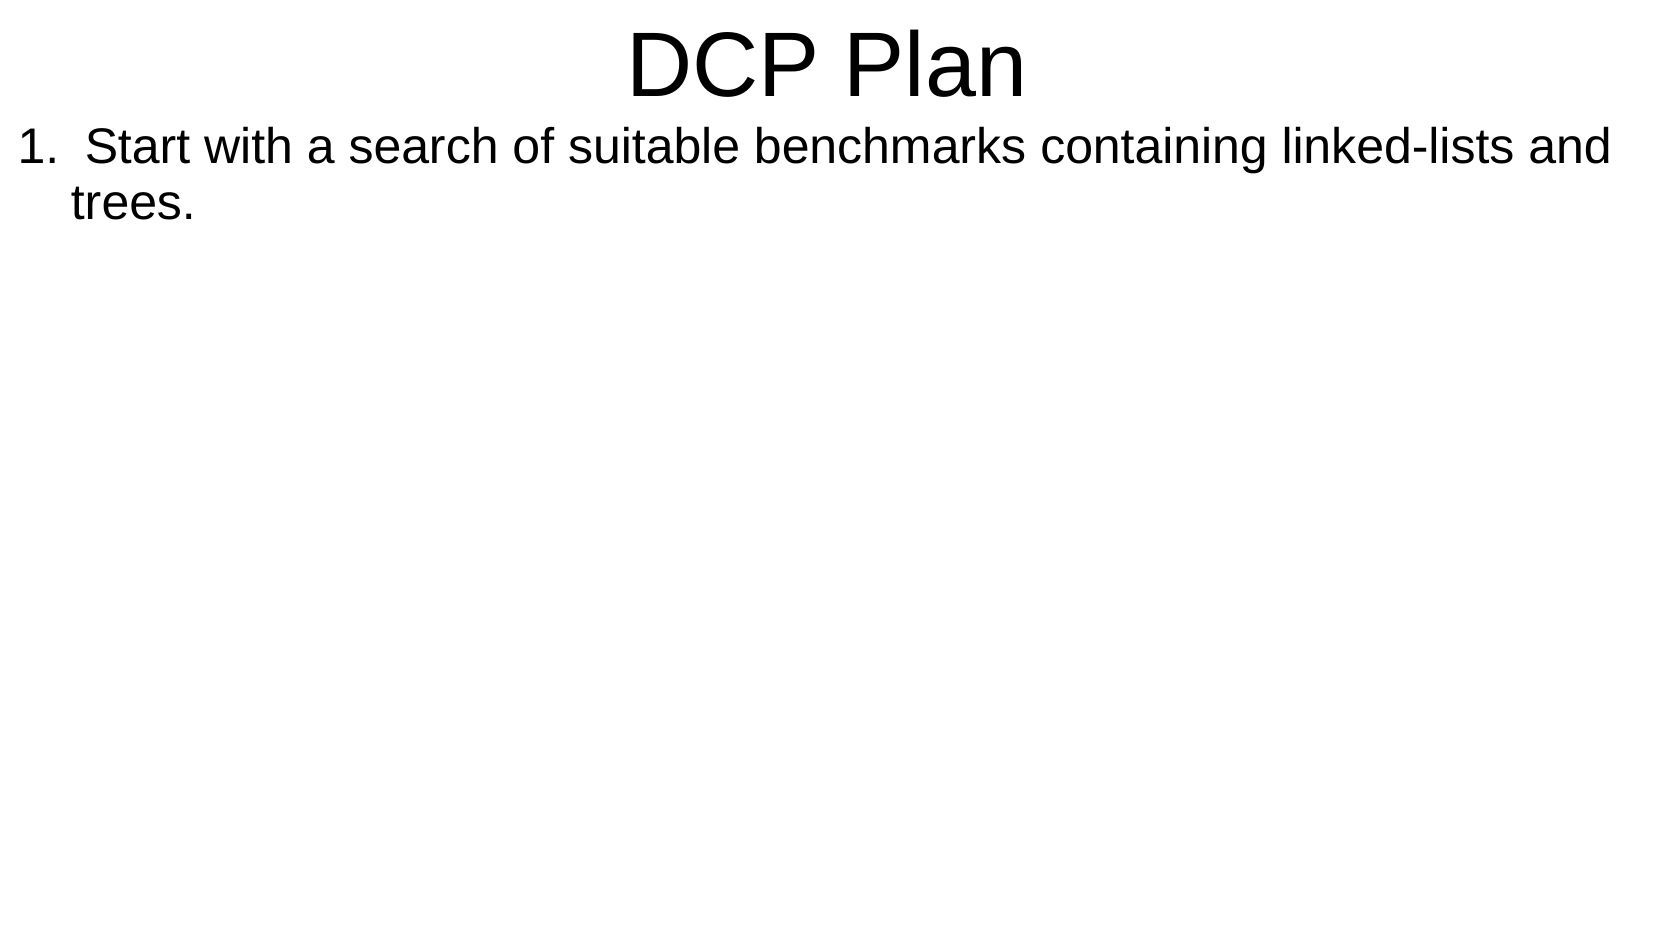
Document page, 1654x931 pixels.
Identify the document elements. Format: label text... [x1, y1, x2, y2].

list Start with a search of suitable benchmarks containing linked-lists and trees. [0, 118, 1654, 931]
title DCP Plan [0, 0, 1654, 118]
